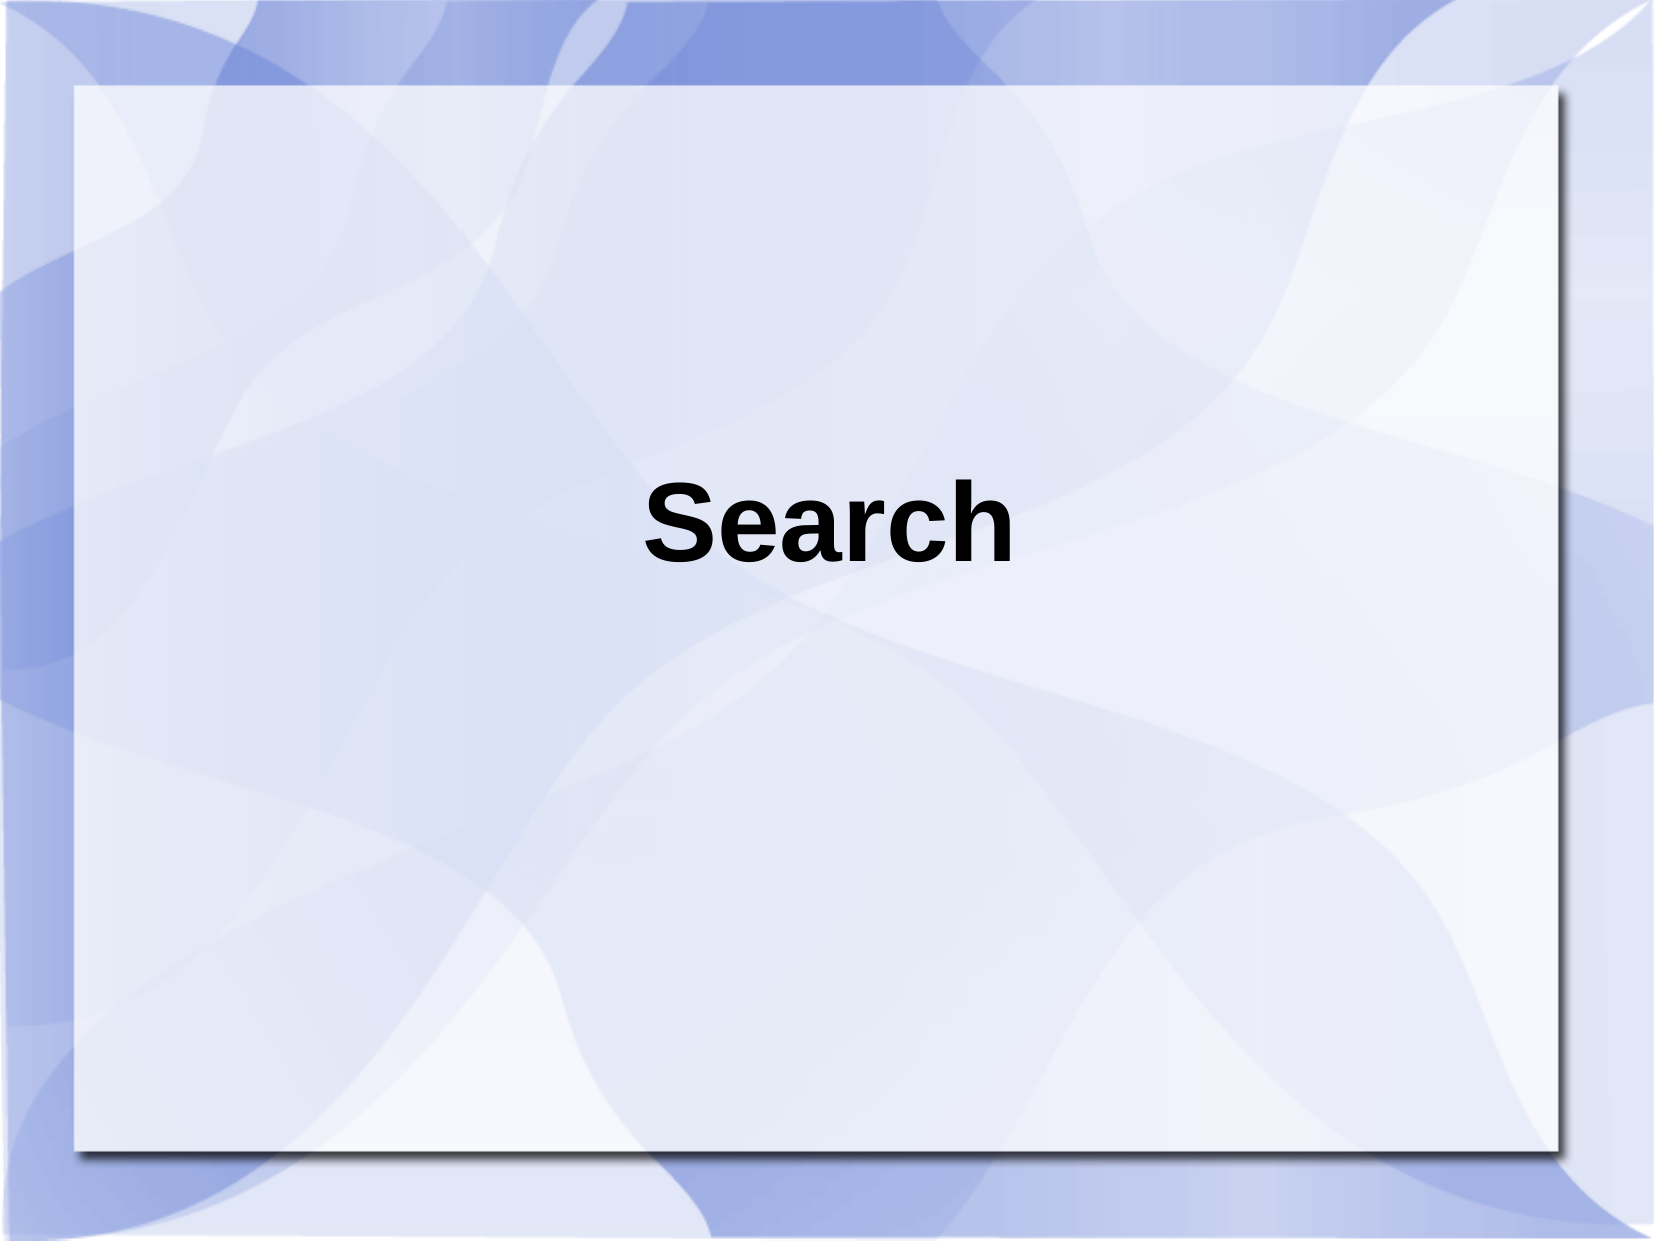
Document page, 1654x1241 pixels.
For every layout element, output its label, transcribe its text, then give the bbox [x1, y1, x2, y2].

picture [0, 0, 1654, 1241]
title Search [123, 419, 1536, 627]
